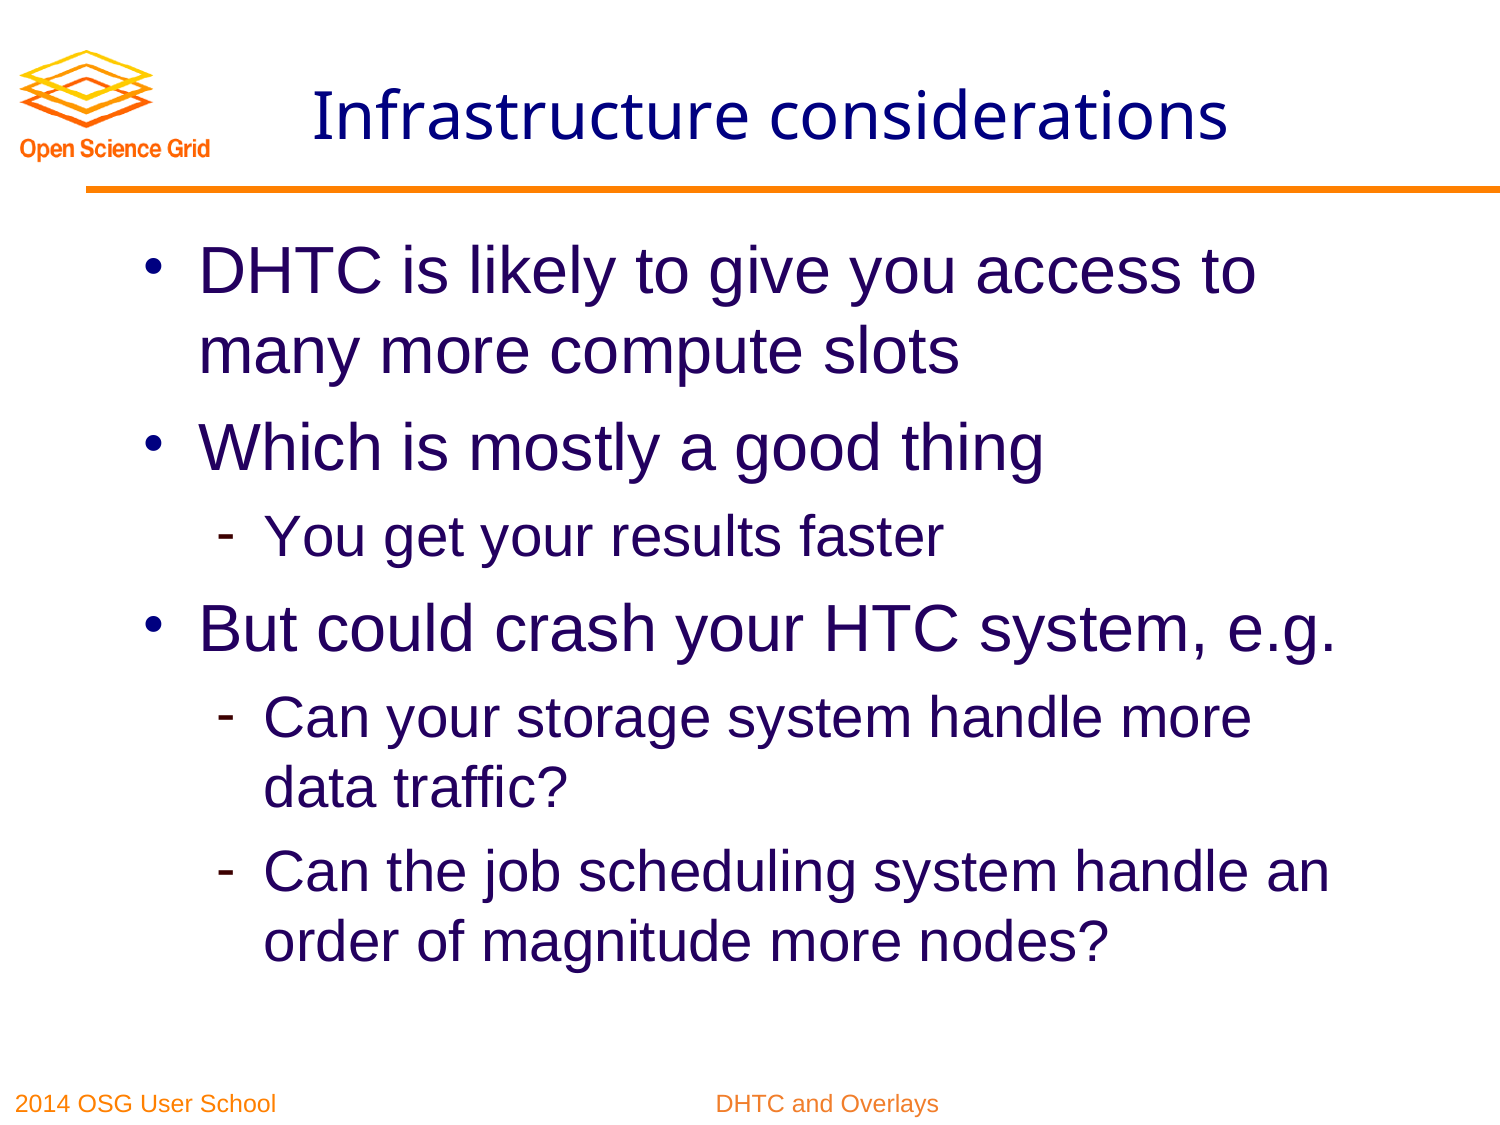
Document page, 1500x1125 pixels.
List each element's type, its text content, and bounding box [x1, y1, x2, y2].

title Infrastructure considerations [201, 18, 1342, 207]
list DHTC is likely to give you access to many more compute slots Which is mostly a good thing You get your results faster But could crash your HTC system, e.g. Can your storage system handle more data traffic? Can the job scheduling system handle an order of magnitude more nodes? [127, 218, 1403, 1033]
picture [0, 27, 201, 179]
